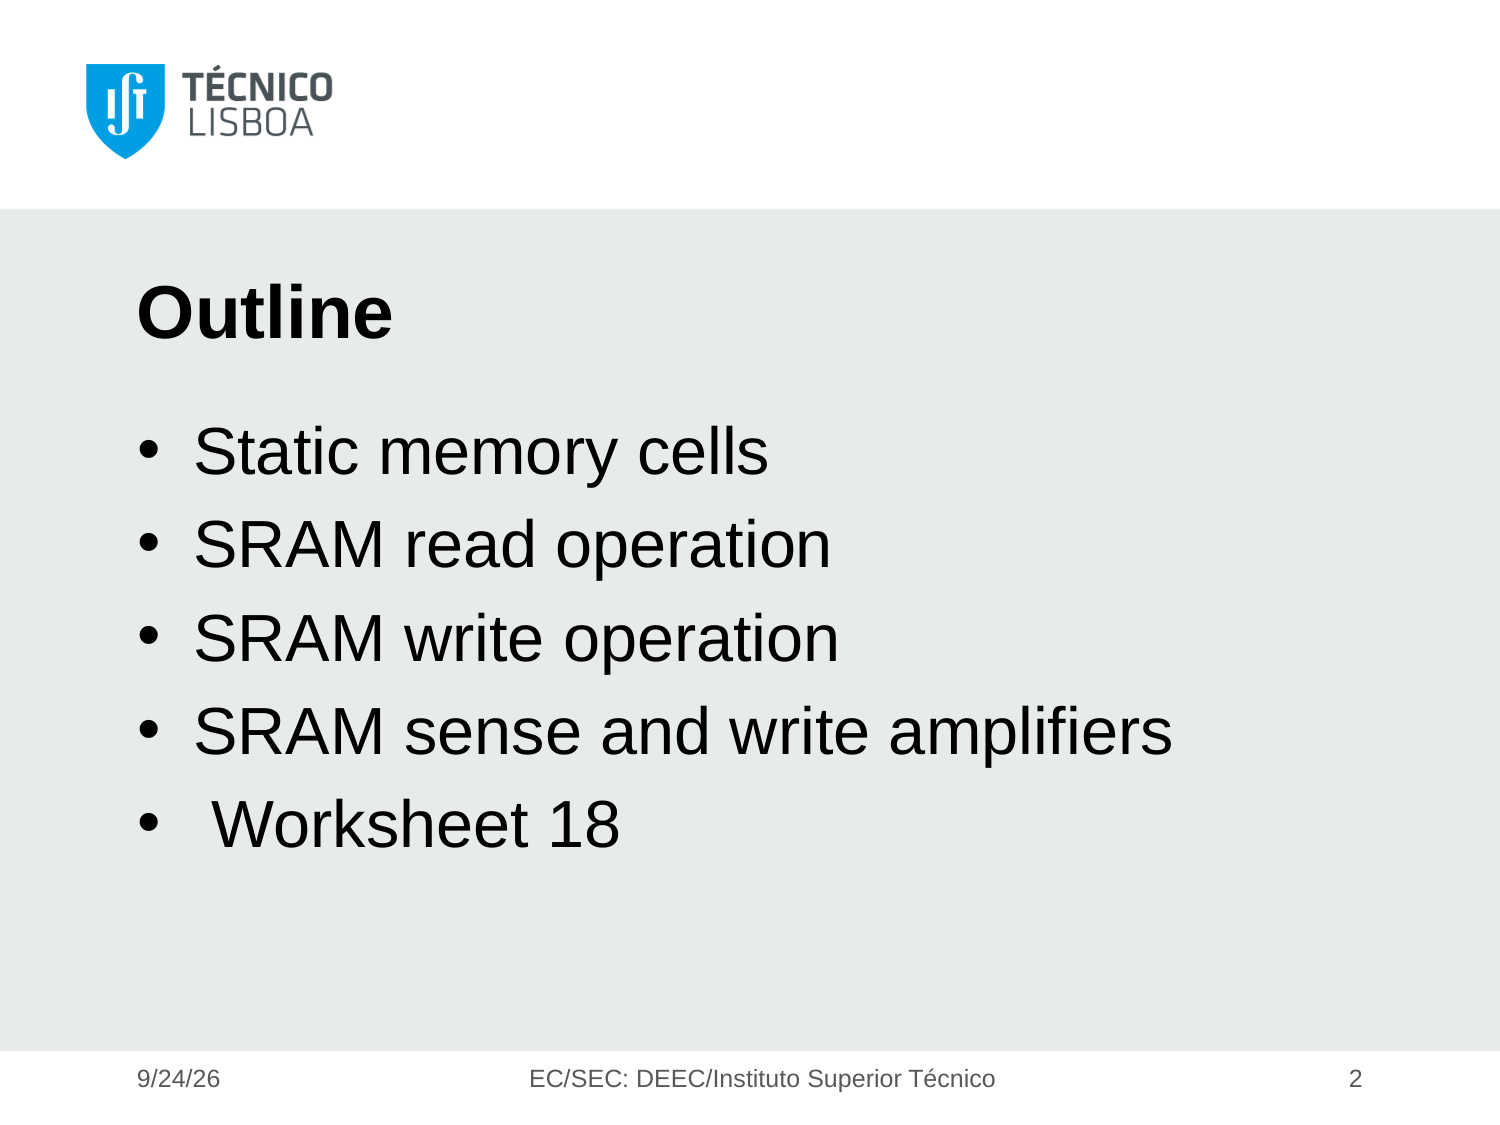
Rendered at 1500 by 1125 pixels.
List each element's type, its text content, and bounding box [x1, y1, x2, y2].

slide_number 11/29/18 [121, 1052, 425, 1103]
title Outline [121, 237, 1378, 381]
slide_number <number> [1077, 1052, 1378, 1103]
footer EC/SEC: DEEC/Instituto Superior Técnico [512, 1052, 1021, 1103]
picture [0, 0, 1500, 1125]
list Static memory cells SRAM read operation SRAM write operation SRAM sense and write amplifiers Worksheet 18 [121, 400, 1378, 1005]
